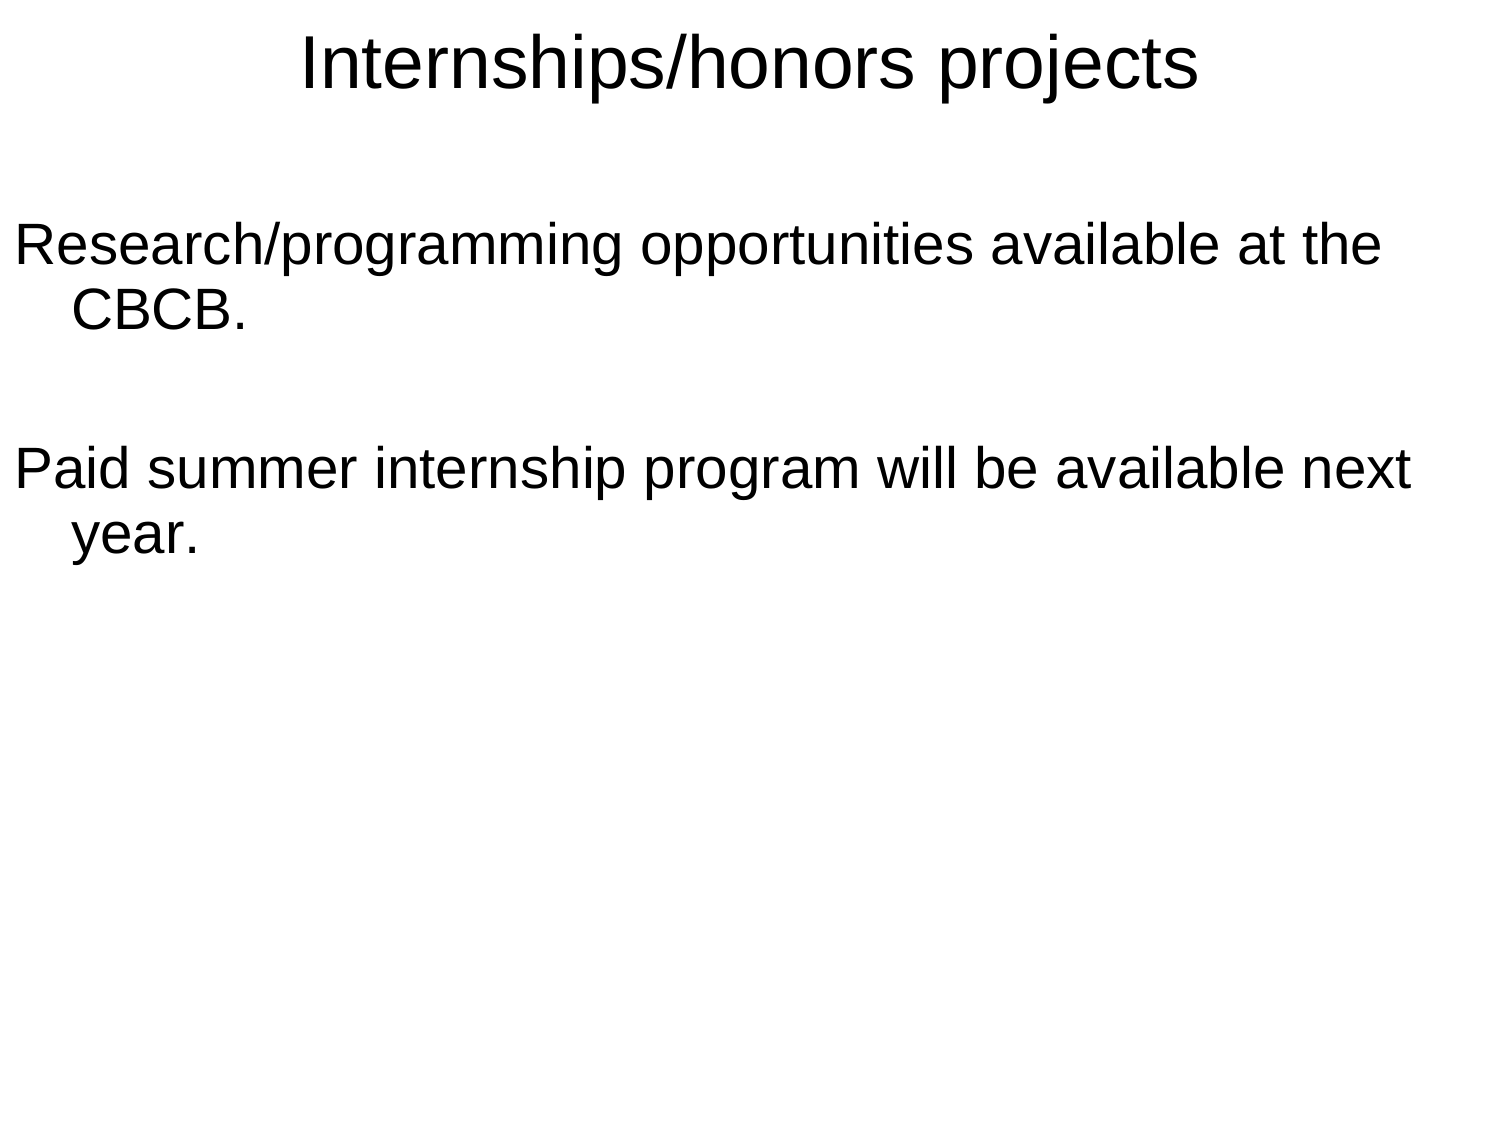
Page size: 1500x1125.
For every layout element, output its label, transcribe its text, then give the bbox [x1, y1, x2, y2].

title Internships/honors projects [0, 12, 1500, 113]
list Research/programming opportunities available at the CBCB. Paid summer internship program will be available next year. [0, 124, 1500, 1125]
